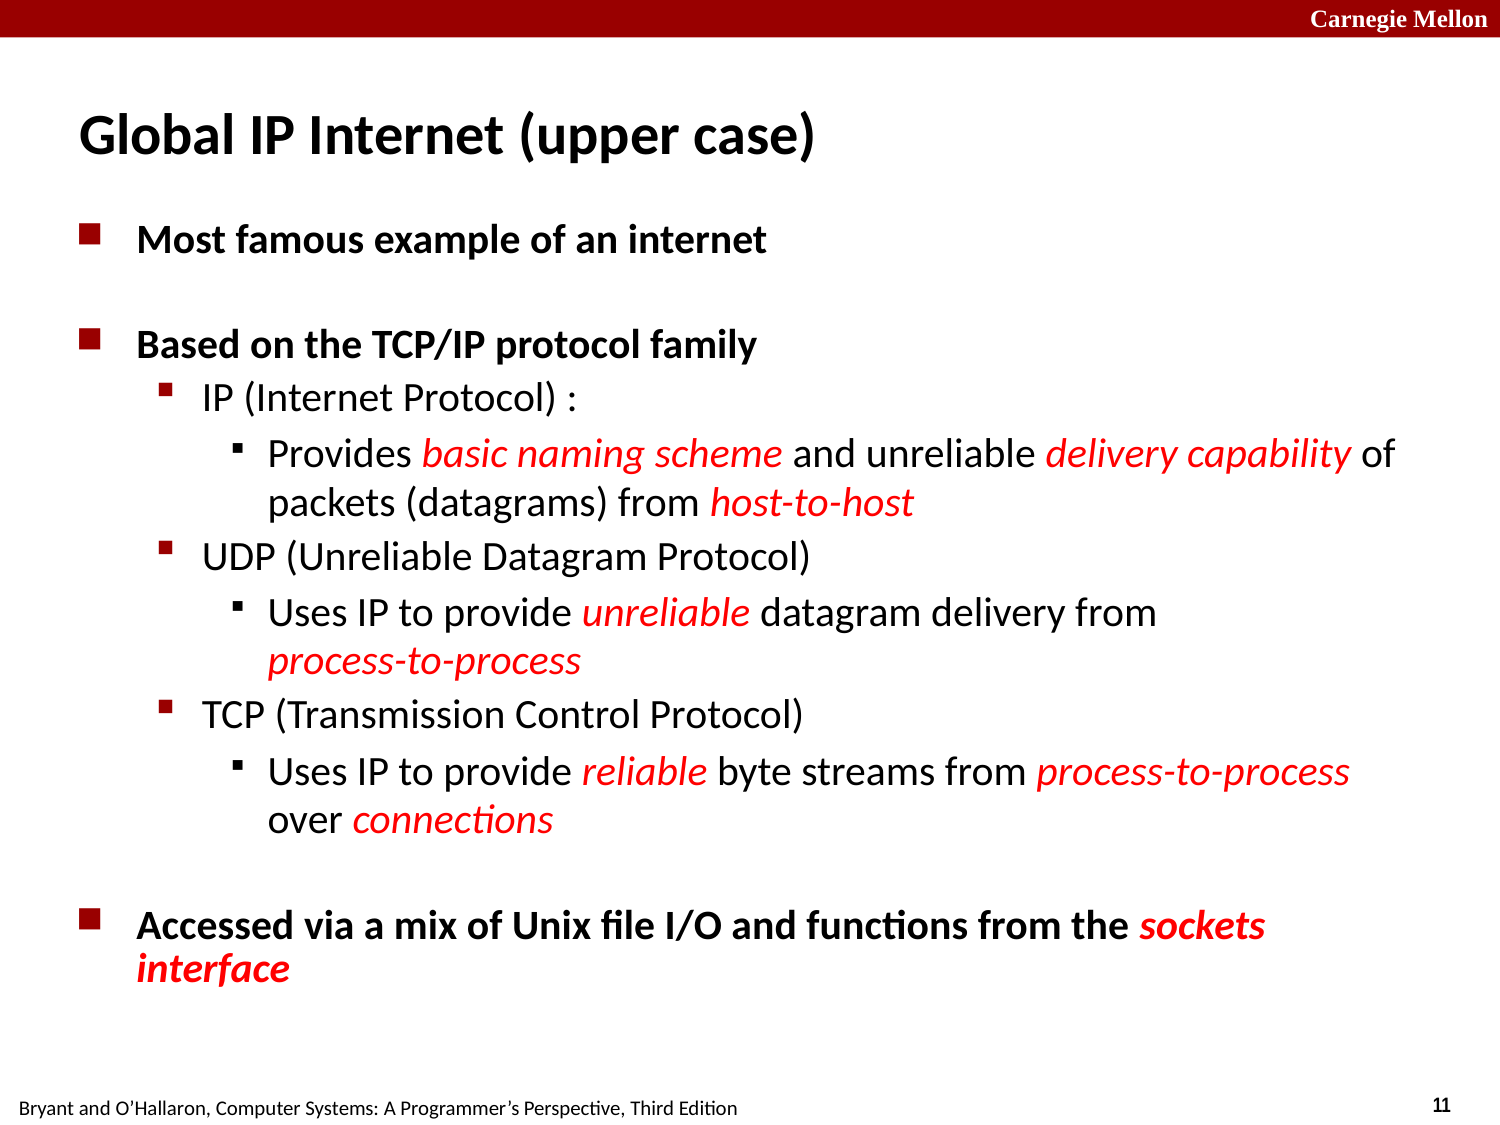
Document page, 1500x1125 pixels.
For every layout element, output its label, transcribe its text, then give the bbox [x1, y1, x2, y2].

list Most famous example of an internet Based on the TCP/IP protocol family IP (Internet Protocol) : Provides basic naming scheme and unreliable delivery capability of packets (datagrams) from host-to-host UDP (Unreliable Datagram Protocol) Uses IP to provide unreliable datagram delivery from process-to-process TCP (Transmission Control Protocol) Uses IP to provide reliable byte streams from process-to-process over connections Accessed via a mix of Unix file I/O and functions from the sockets interface [65, 212, 1425, 1029]
title Global IP Internet (upper case) [64, 68, 1310, 194]
